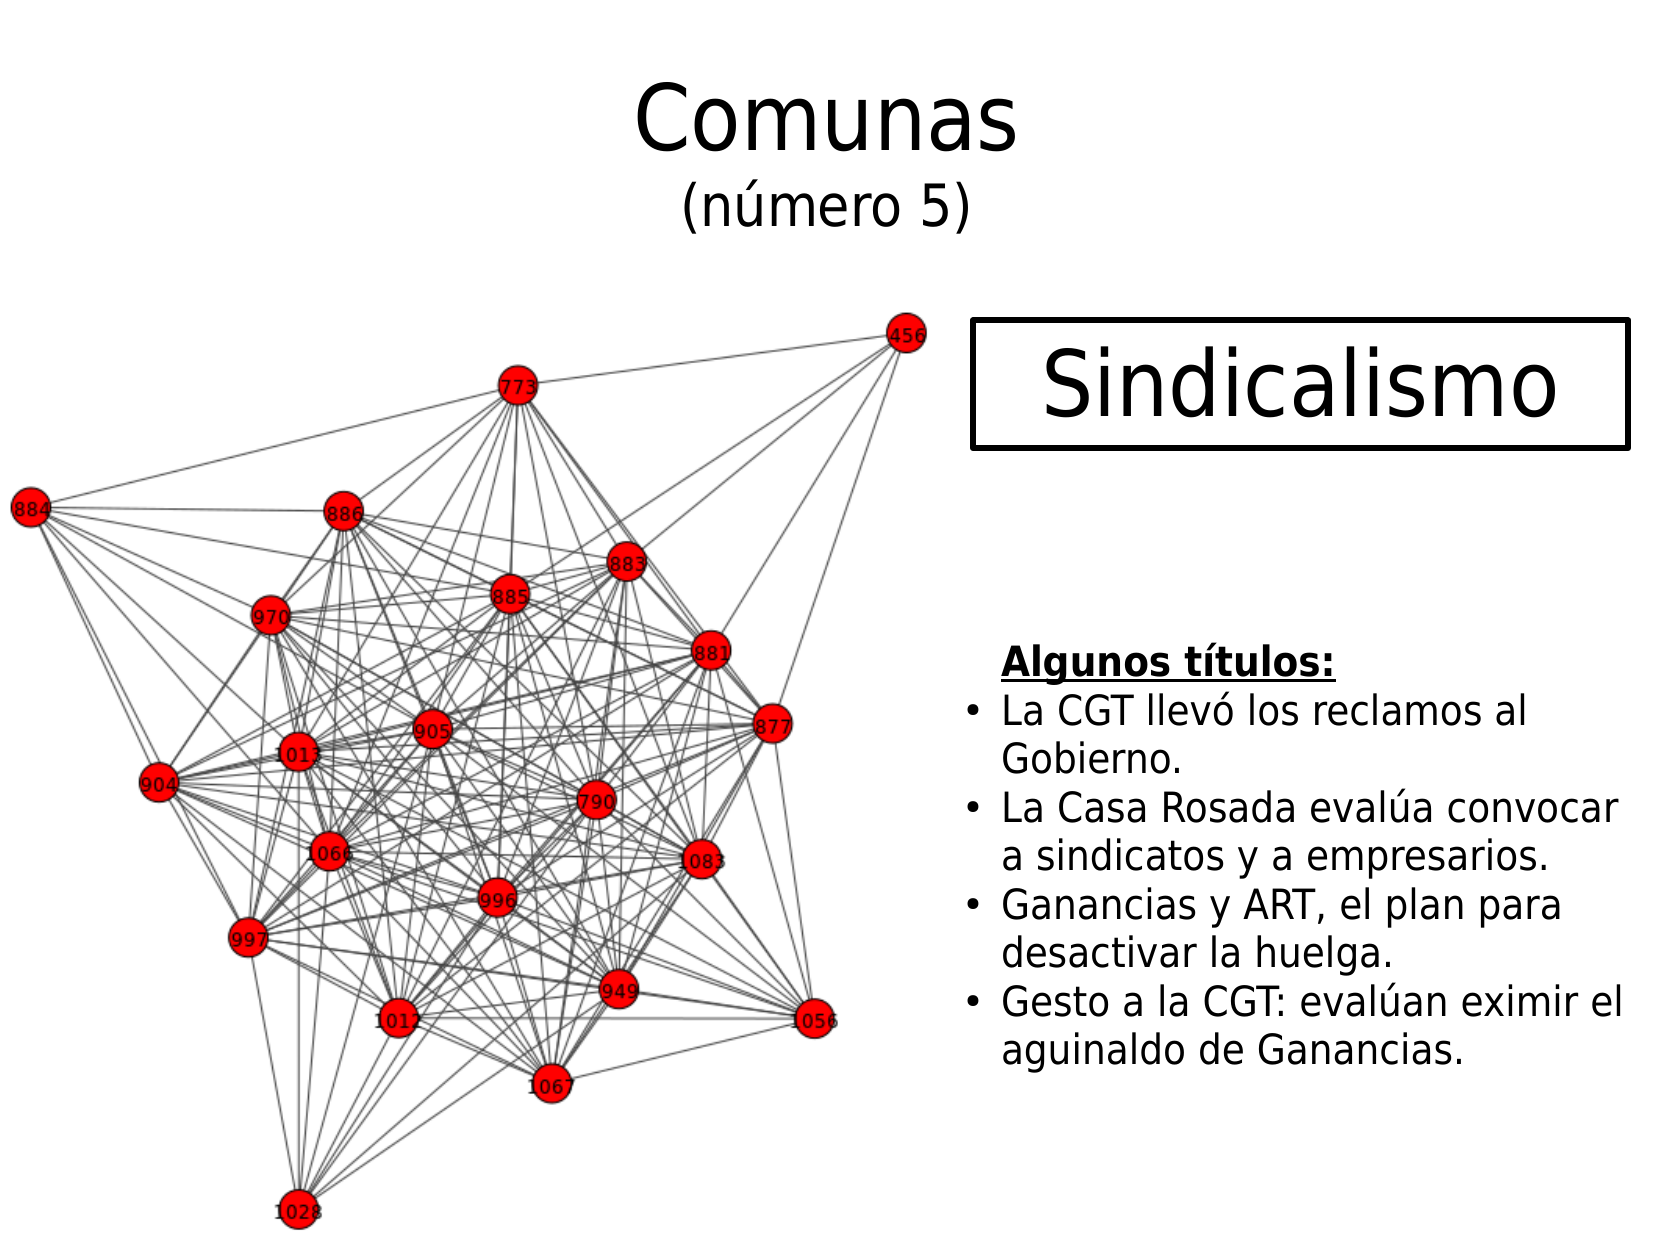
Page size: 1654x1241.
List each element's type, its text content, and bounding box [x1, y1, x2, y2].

title Comunas (número 5) [82, 31, 1571, 275]
text_box Sindicalismo [972, 320, 1629, 449]
text_box Algunos títulos: La CGT llevó los reclamos al Gobierno. La Casa Rosada evalúa convocar a sindicatos y a empresarios. Ganancias y ART, el plan para desactivar la huelga. Gesto a la CGT: evalúan eximir el aguinaldo de Ganancias. [950, 630, 1649, 1087]
picture [0, 302, 938, 1241]
